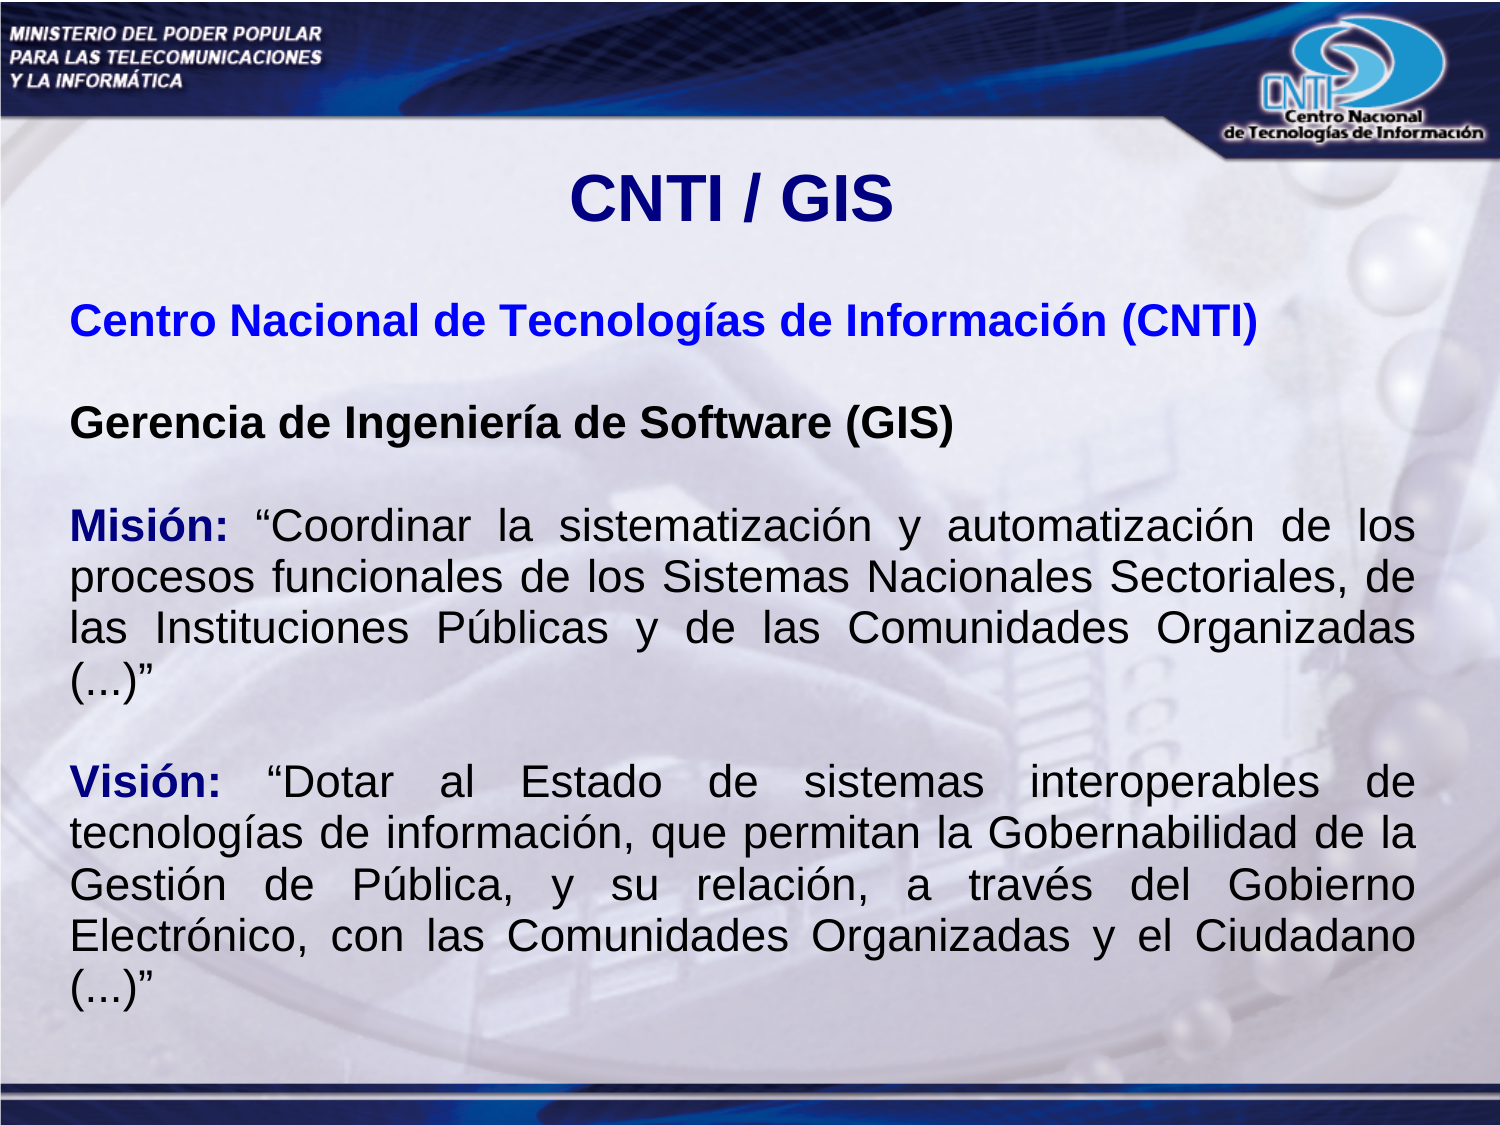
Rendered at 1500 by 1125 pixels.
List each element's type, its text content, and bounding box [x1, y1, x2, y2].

picture [0, 2, 1500, 1125]
title CNTI / GIS [59, 147, 1407, 269]
subtitle Centro Nacional de Tecnologías de Información (CNTI) Gerencia de Ingeniería de Software (GIS) Misión: “Coordinar la sistematización y automatización de los procesos funcionales de los Sistemas Nacionales Sectoriales, de las Instituciones Públicas y de las Comunidades Organizadas (...)” Visión: “Dotar al Estado de sistemas interoperables de tecnologías de información, que permitan la Gobernabilidad de la Gestión de Pública, y su relación, a través del Gobierno Electrónico, con las Comunidades Organizadas y el Ciudadano (...)” [69, 265, 1418, 1122]
